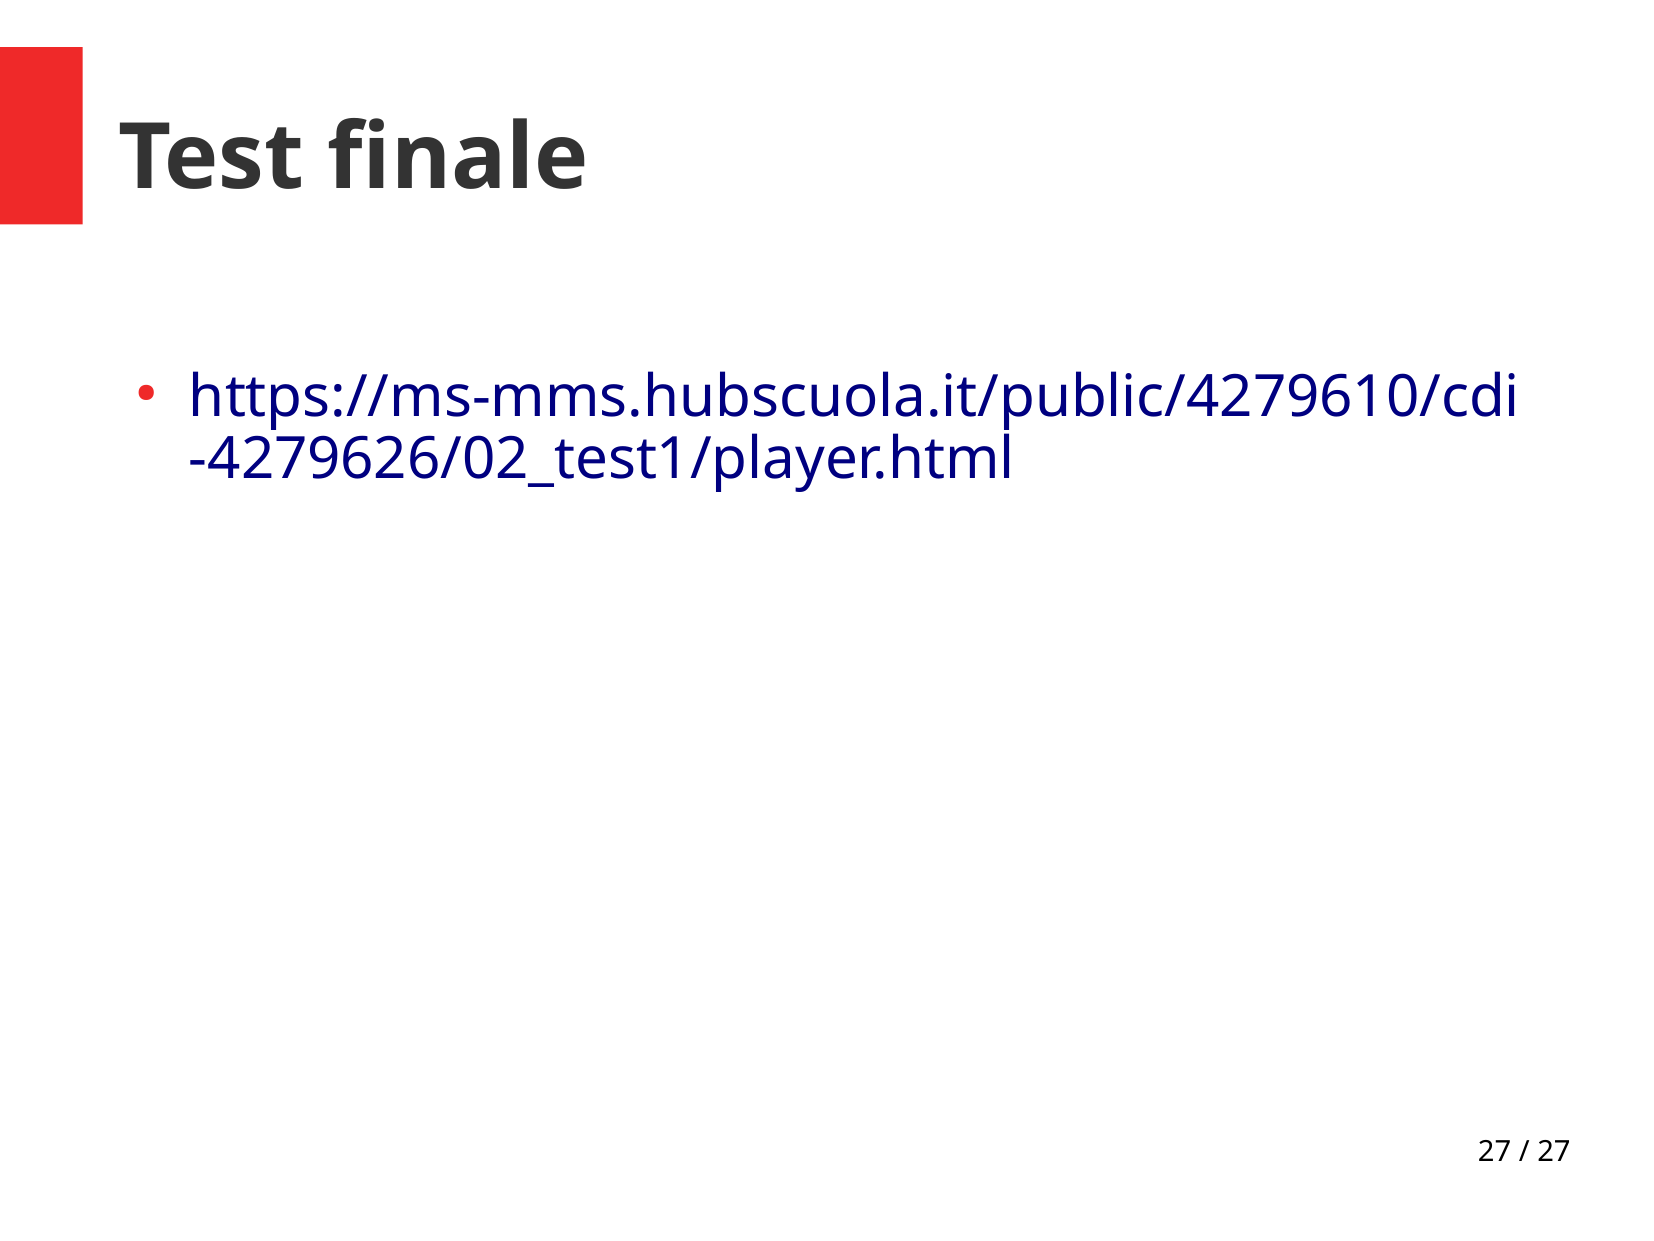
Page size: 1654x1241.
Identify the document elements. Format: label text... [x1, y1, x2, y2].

list https://ms-mms.hubscuola.it/public/4279610/cdi-4279626/02_test1/player.html [118, 354, 1536, 1074]
title Test finale [118, 49, 1571, 257]
